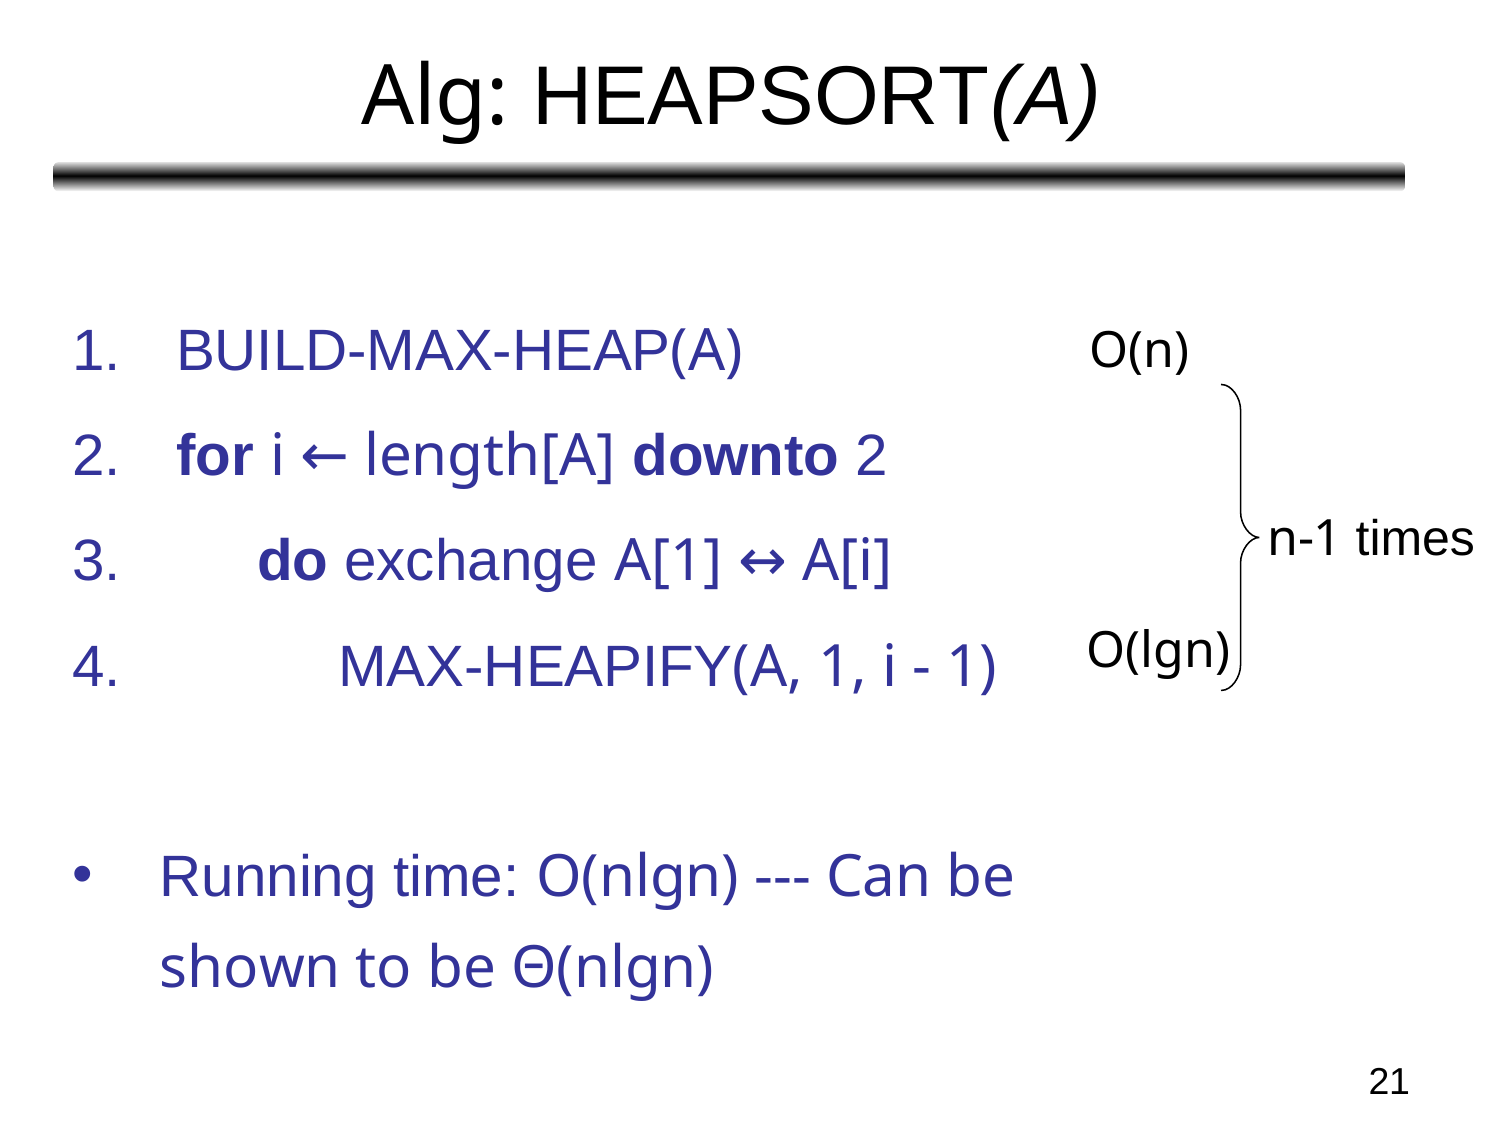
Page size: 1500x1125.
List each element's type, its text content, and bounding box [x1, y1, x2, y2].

text_box O(lgn) [1071, 609, 1239, 685]
text_box n-1 times [1252, 497, 1491, 574]
text_box O(lgn) [1235, 609, 1260, 685]
title Alg: HEAPSORT(A) [55, 16, 1406, 166]
text_box O(n) [1074, 309, 1205, 386]
list BUILD-MAX-HEAP(A) for i ← length[A] downto 2 do exchange A[1] ↔ A[i] MAX-HEAPIFY(A, 1, i - 1) Running time: O(nlgn) --- Can be shown to be Θ(nlgn) [57, 199, 1038, 1032]
